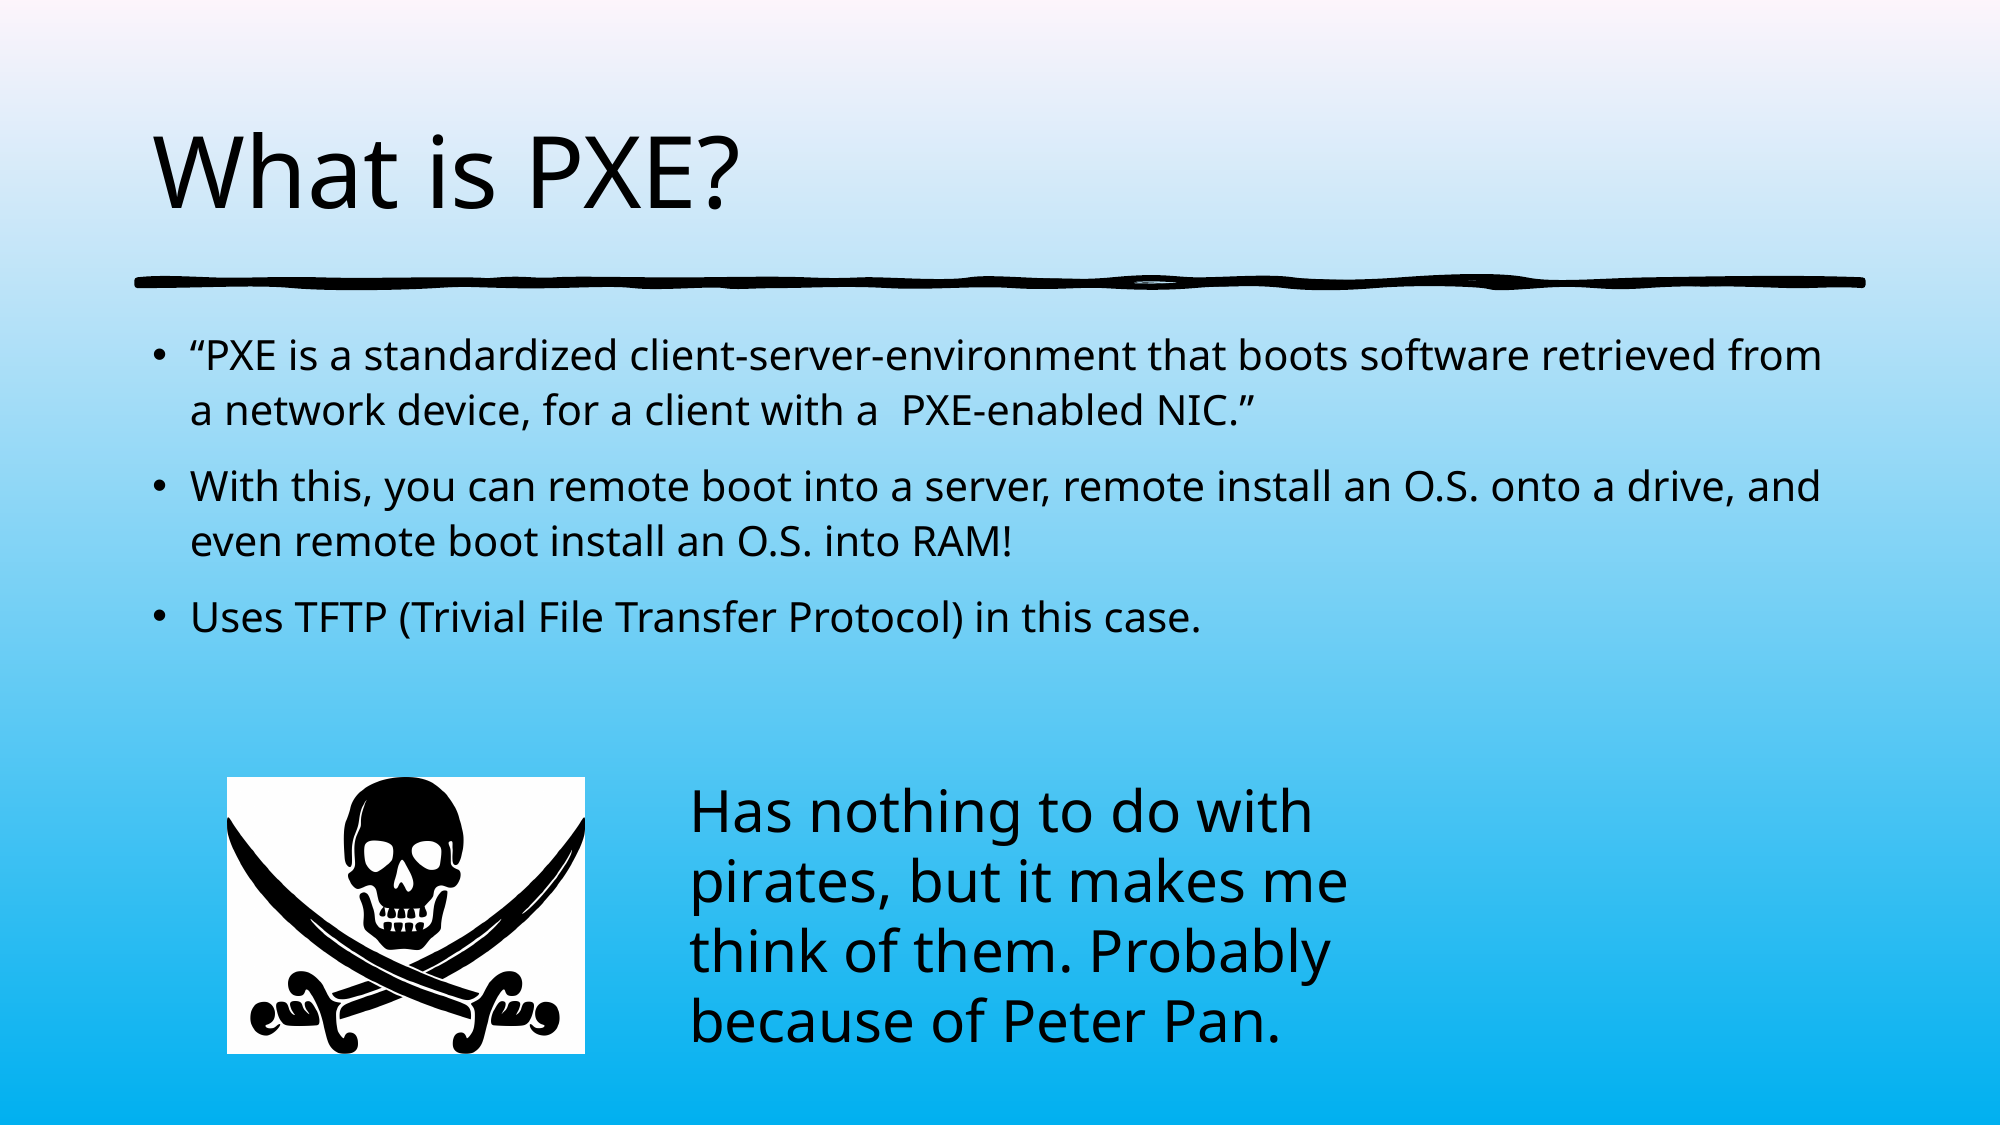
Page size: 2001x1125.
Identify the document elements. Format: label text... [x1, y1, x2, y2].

text_box Has nothing to do with pirates, but it makes me think of them. Probably because of Peter Pan. [674, 767, 1376, 1062]
picture [0, 777, 674, 1053]
list “PXE is a standardized client-server-environment that boots software retrieved from a network device, for a client with a PXE-enabled NIC.” With this, you can remote boot into a server, remote install an O.S. onto a drive, and even remote boot install an O.S. into RAM! Uses TFTP (Trivial File Transfer Protocol) in this case. [137, 316, 1863, 1014]
title What is PXE? [137, 59, 1863, 278]
